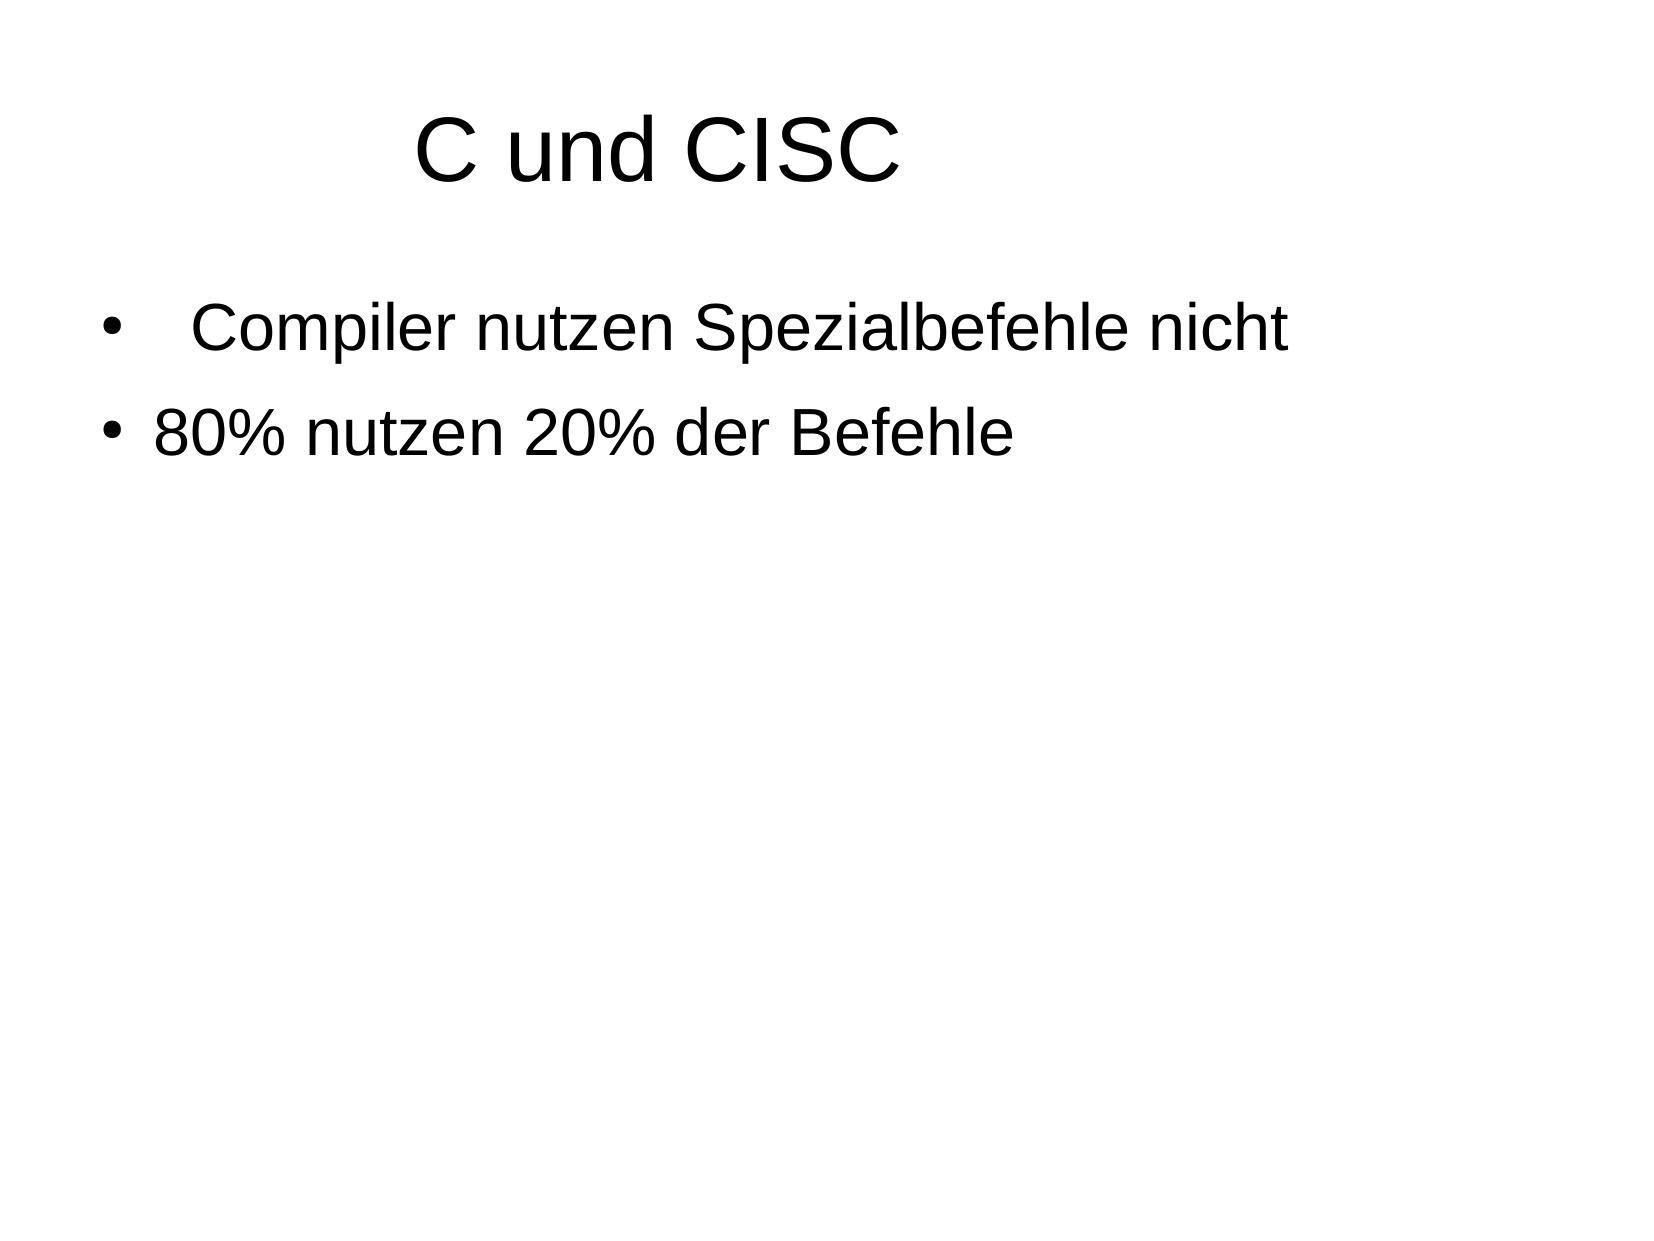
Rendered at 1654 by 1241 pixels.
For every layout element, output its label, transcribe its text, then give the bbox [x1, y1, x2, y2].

title C und CISC [82, 47, 1235, 252]
list Compiler nutzen Spezialbefehle nicht 80% nutzen 20% der Befehle [82, 290, 1571, 1010]
